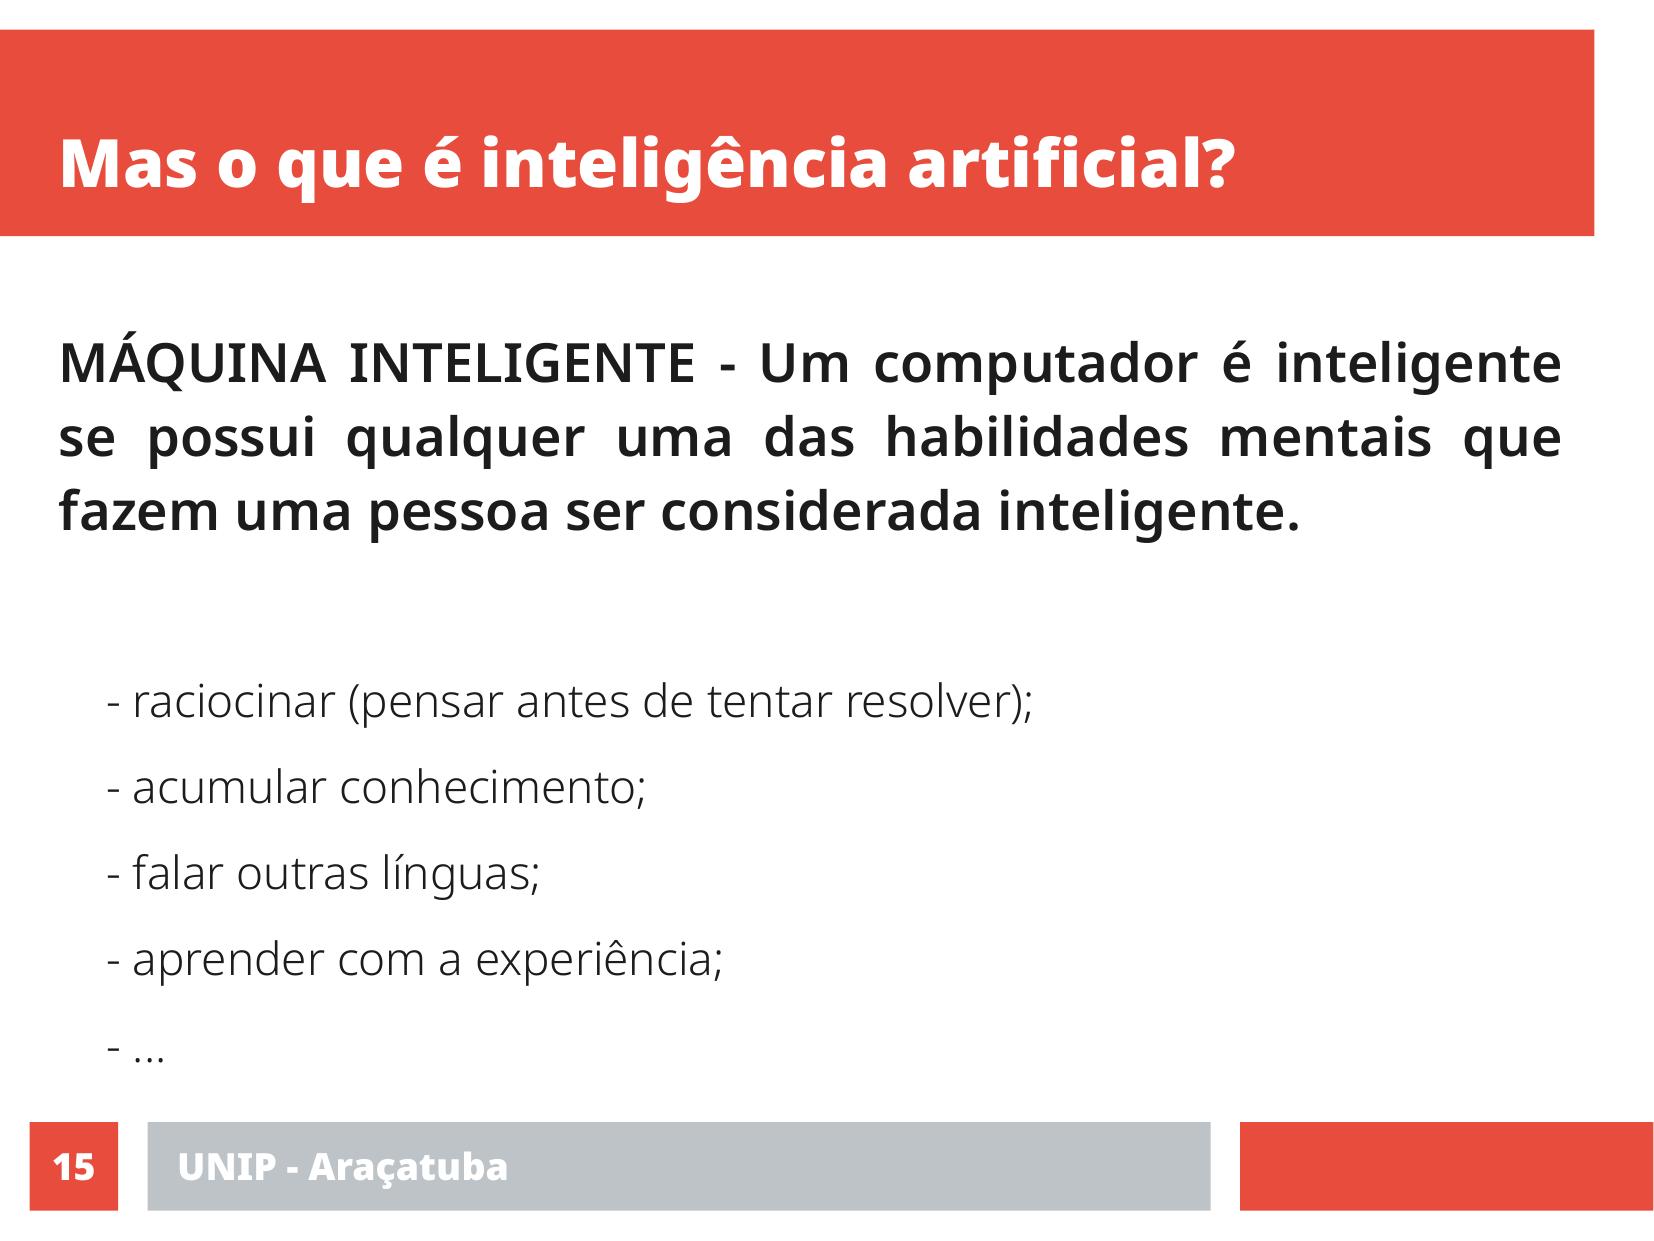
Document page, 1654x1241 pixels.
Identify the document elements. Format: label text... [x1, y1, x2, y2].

list MÁQUINA INTELIGENTE - Um computador é inteligente se possui qualquer uma das habilidades mentais que fazem uma pessoa ser considerada inteligente. - raciocinar (pensar antes de tentar resolver); - acumular conhecimento; - falar outras línguas; - aprender com a experiência; - ... [59, 324, 1565, 1093]
title Mas o que é inteligência artificial? [59, 59, 1595, 207]
